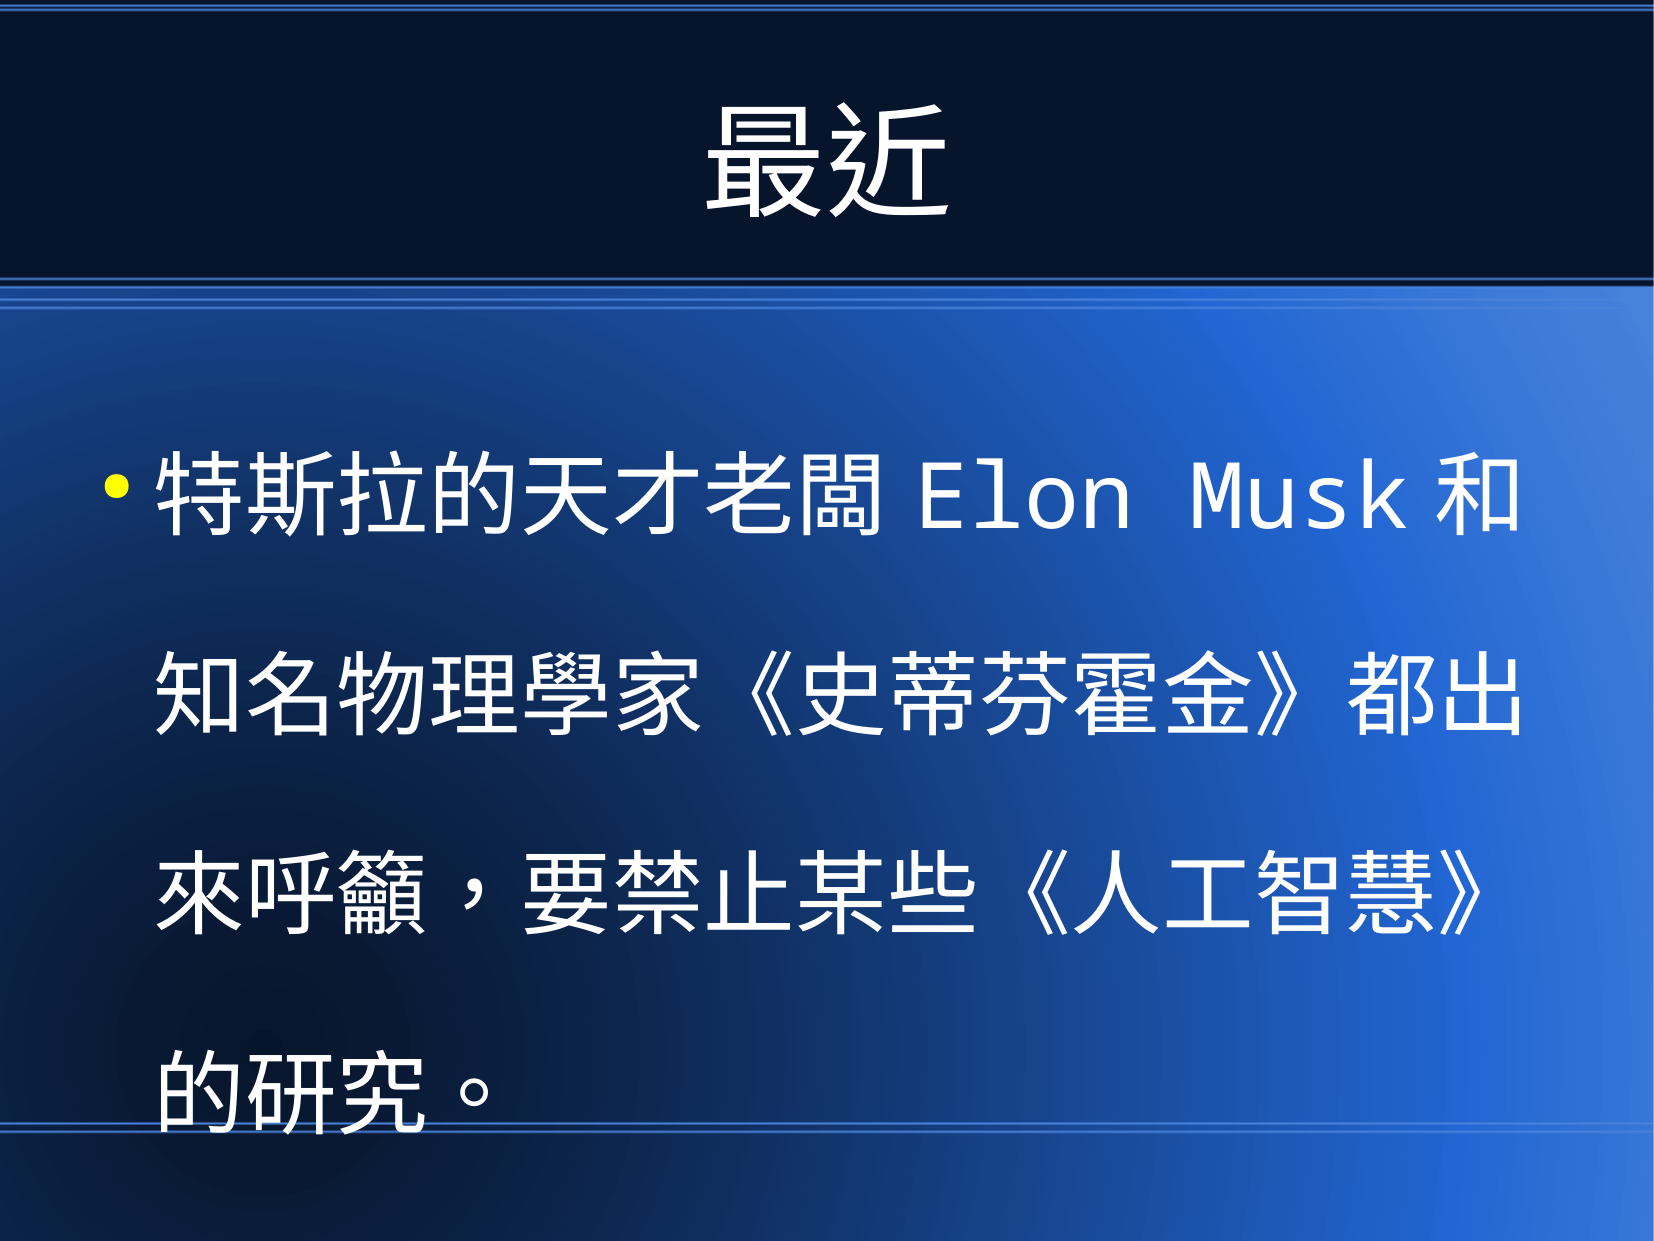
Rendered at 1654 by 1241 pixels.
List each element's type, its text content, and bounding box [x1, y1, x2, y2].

picture [0, 0, 1654, 1241]
list 特斯拉的天才老闆Elon Musk和知名物理學家《史蒂芬霍金》都出來呼籲，要禁止某些《人工智慧》的研究。 [82, 355, 1571, 1241]
title 最近 [82, 49, 1571, 257]
